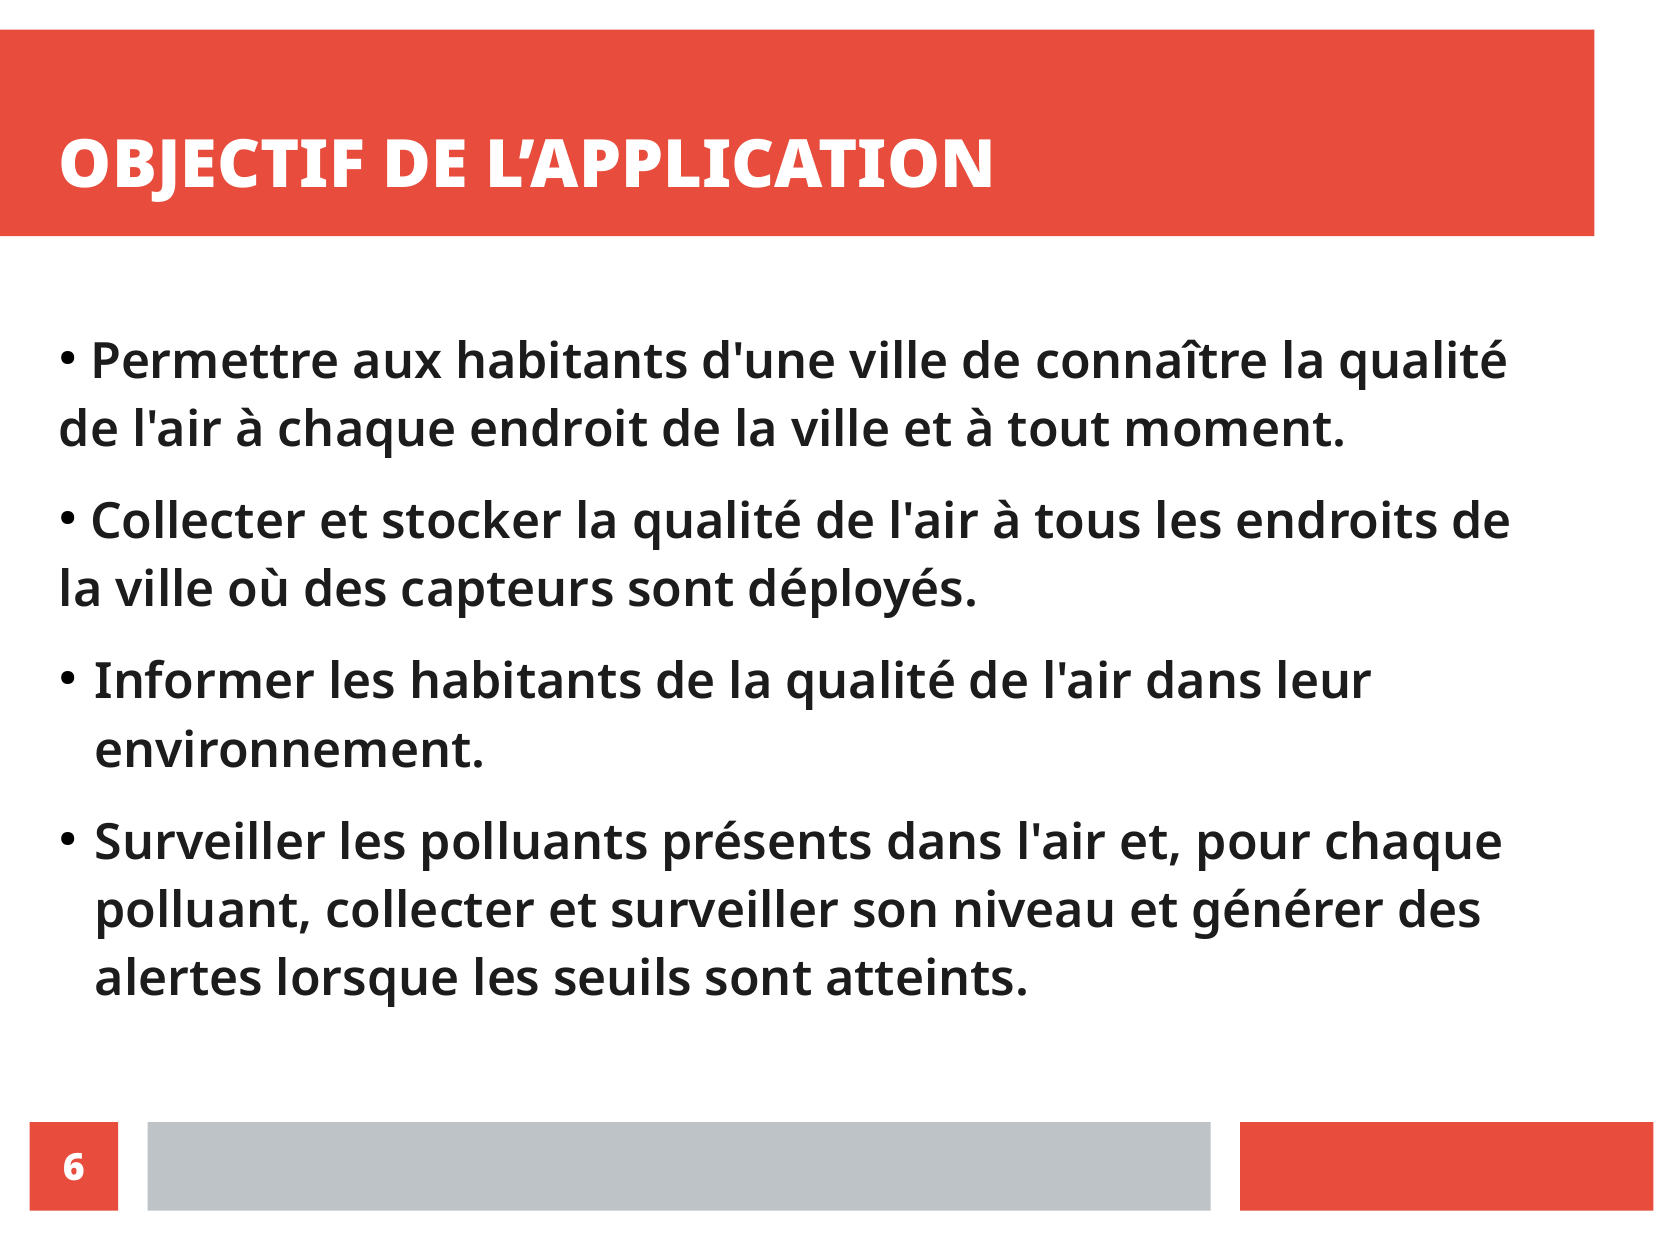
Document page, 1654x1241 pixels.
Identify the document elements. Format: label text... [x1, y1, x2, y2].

list Permettre aux habitants d'une ville de connaître la qualité de l'air à chaque endroit de la ville et à tout moment. Collecter et stocker la qualité de l'air à tous les endroits de la ville où des capteurs sont déployés. Informer les habitants de la qualité de l'air dans leur environnement. Surveiller les polluants présents dans l'air et, pour chaque polluant, collecter et surveiller son niveau et générer des alertes lorsque les seuils sont atteints. [59, 324, 1565, 1093]
title OBJECTIF DE L’APPLICATION [59, 59, 1595, 207]
